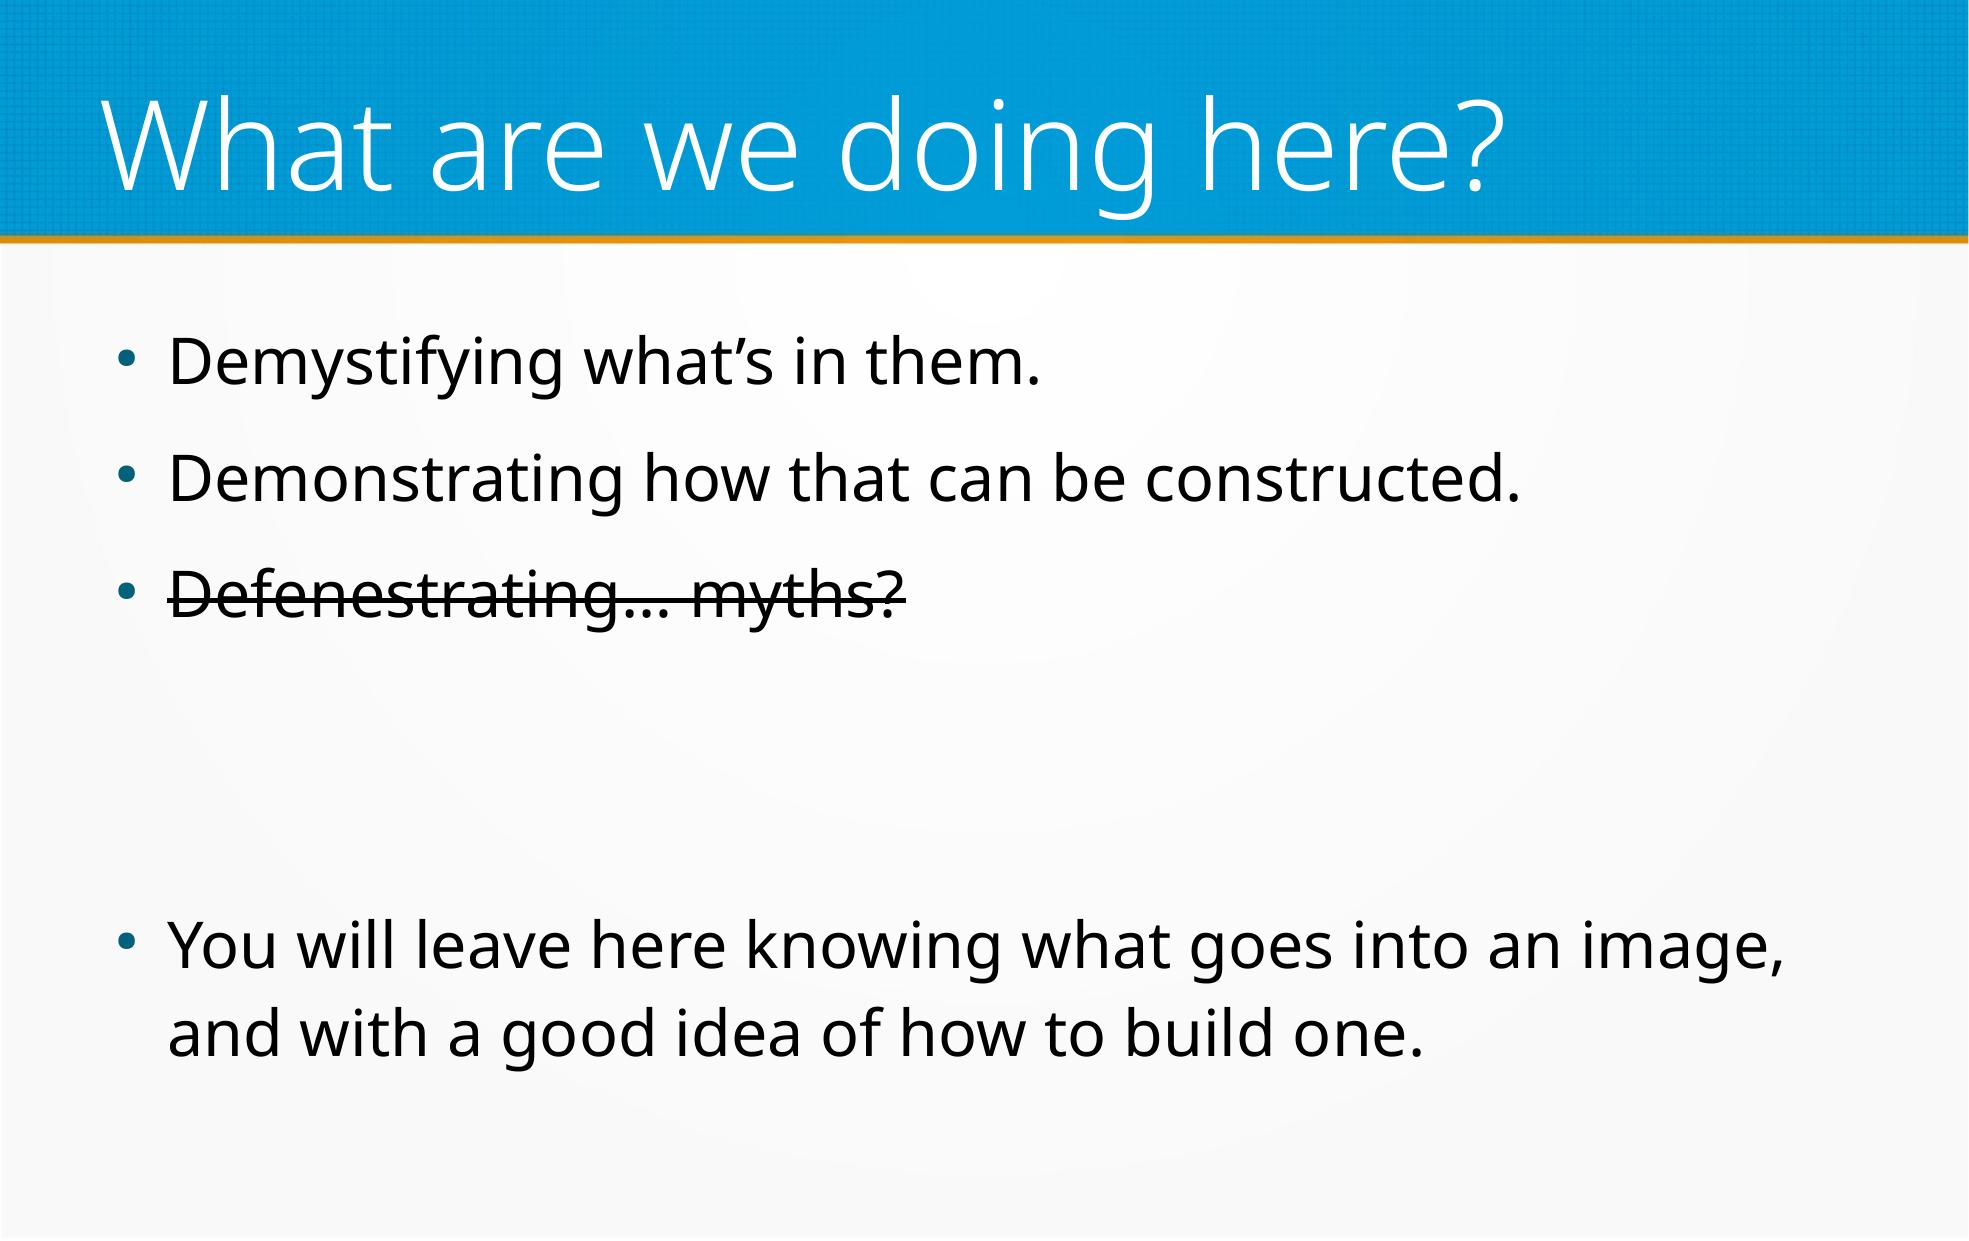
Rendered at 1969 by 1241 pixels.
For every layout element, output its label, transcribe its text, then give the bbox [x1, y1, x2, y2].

title What are we doing here? [98, 19, 1870, 227]
picture [0, 233, 1969, 1241]
list Demystifying what’s in them. Demonstrating how that can be constructed. Defenestrating… myths? You will leave here knowing what goes into an image, and with a good idea of how to build one. [98, 315, 1861, 1081]
